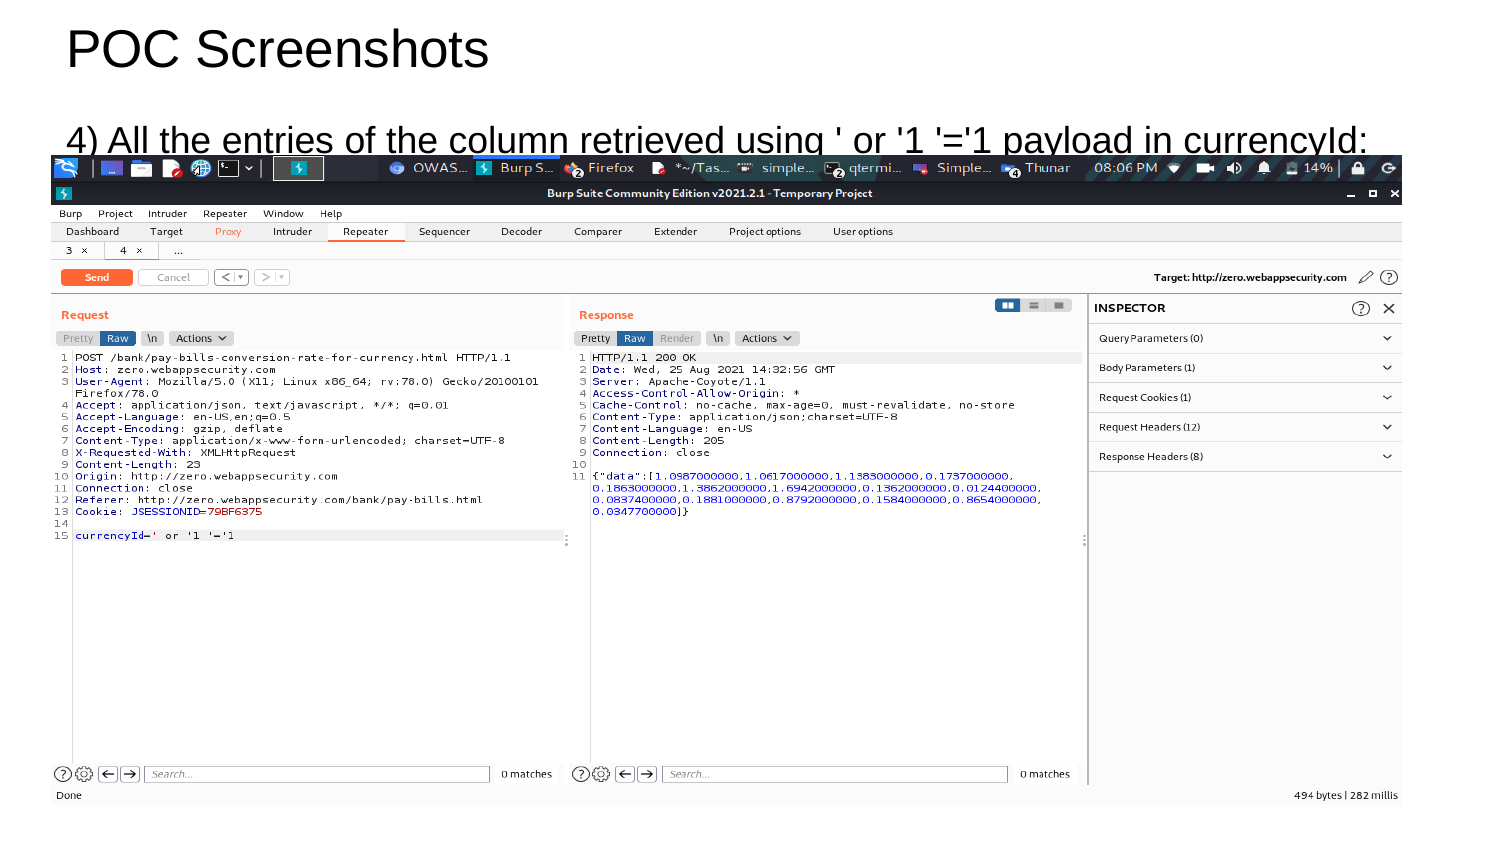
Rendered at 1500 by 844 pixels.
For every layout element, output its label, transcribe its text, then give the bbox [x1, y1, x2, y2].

picture [51, 155, 1402, 805]
title POC Screenshots [51, 0, 1449, 93]
list 4) All the entries of the column retrieved using ' or '1 '='1 payload in currencyId:_ [51, 93, 1449, 655]
